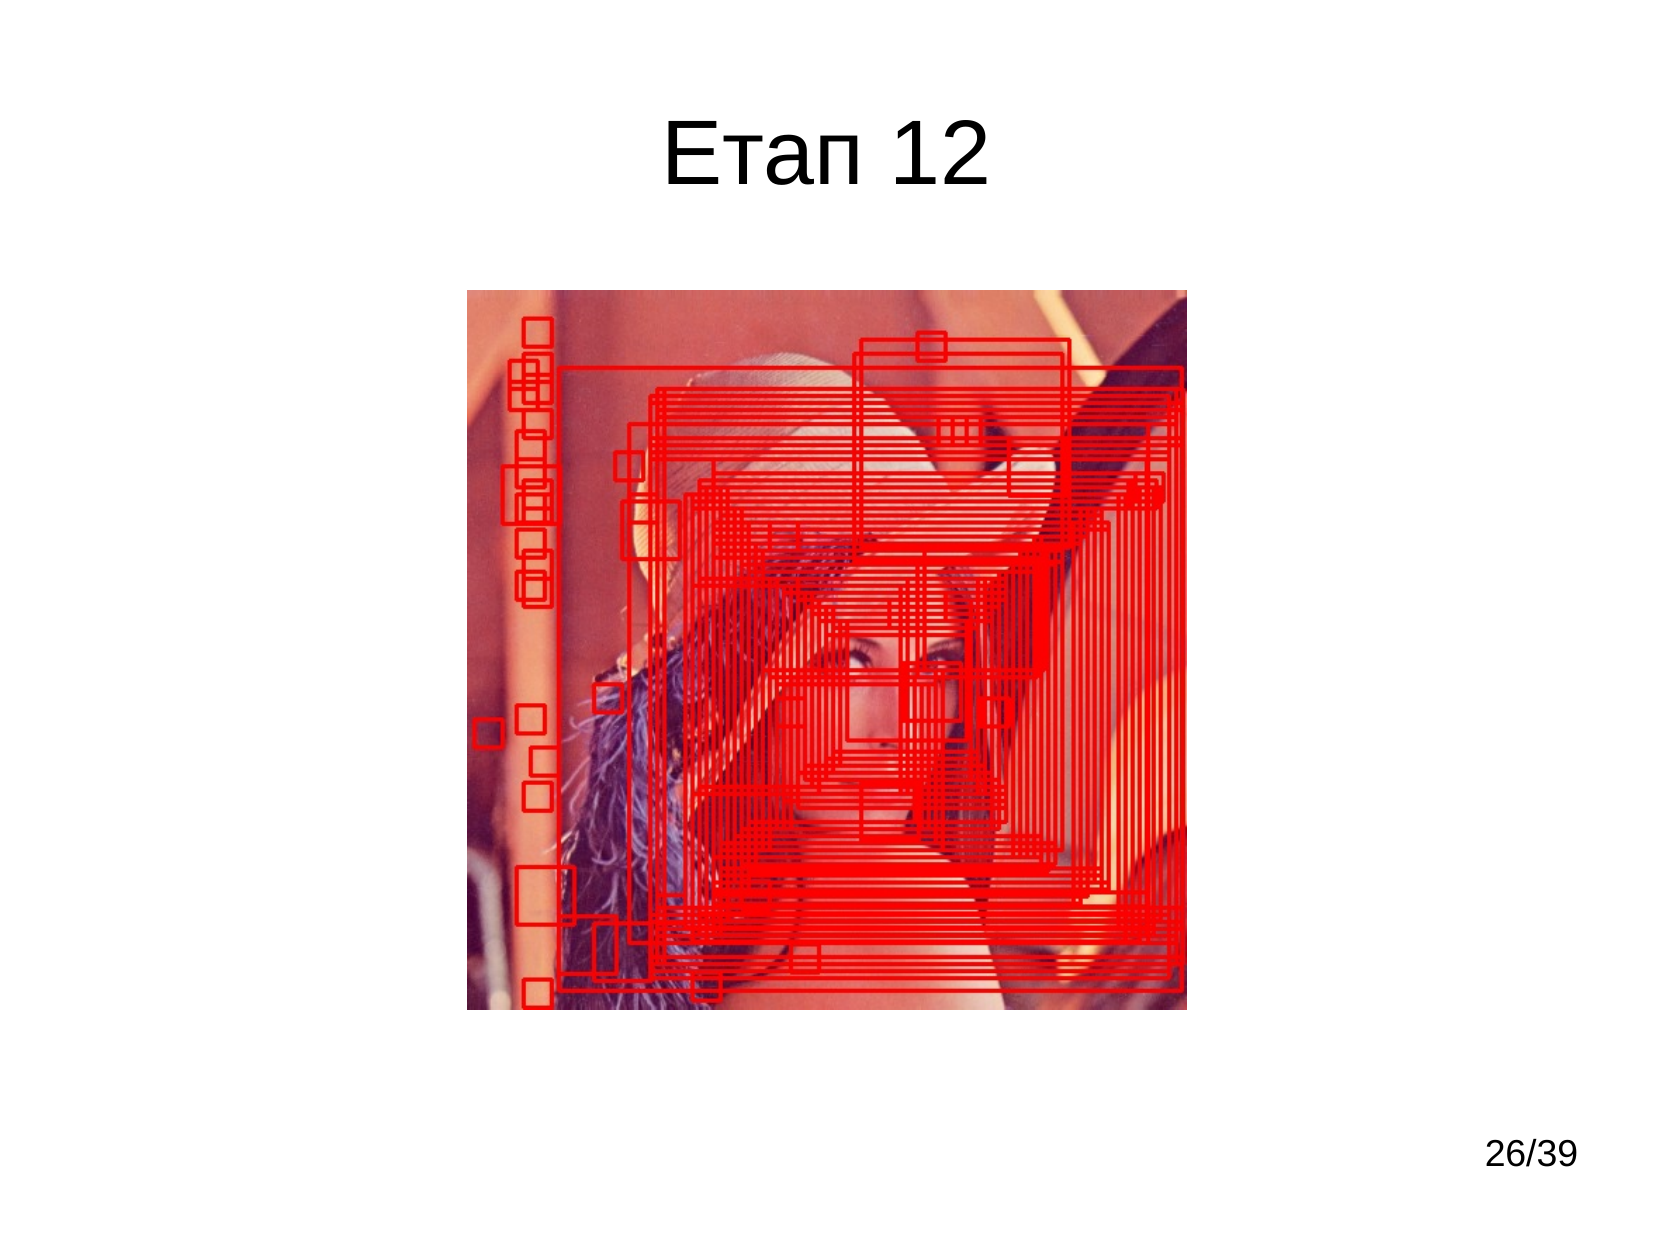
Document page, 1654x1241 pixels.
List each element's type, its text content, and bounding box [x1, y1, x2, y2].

picture [467, 290, 1187, 1010]
text_box 26/39 [1470, 1125, 1606, 1182]
title Етап 12 [82, 49, 1571, 257]
